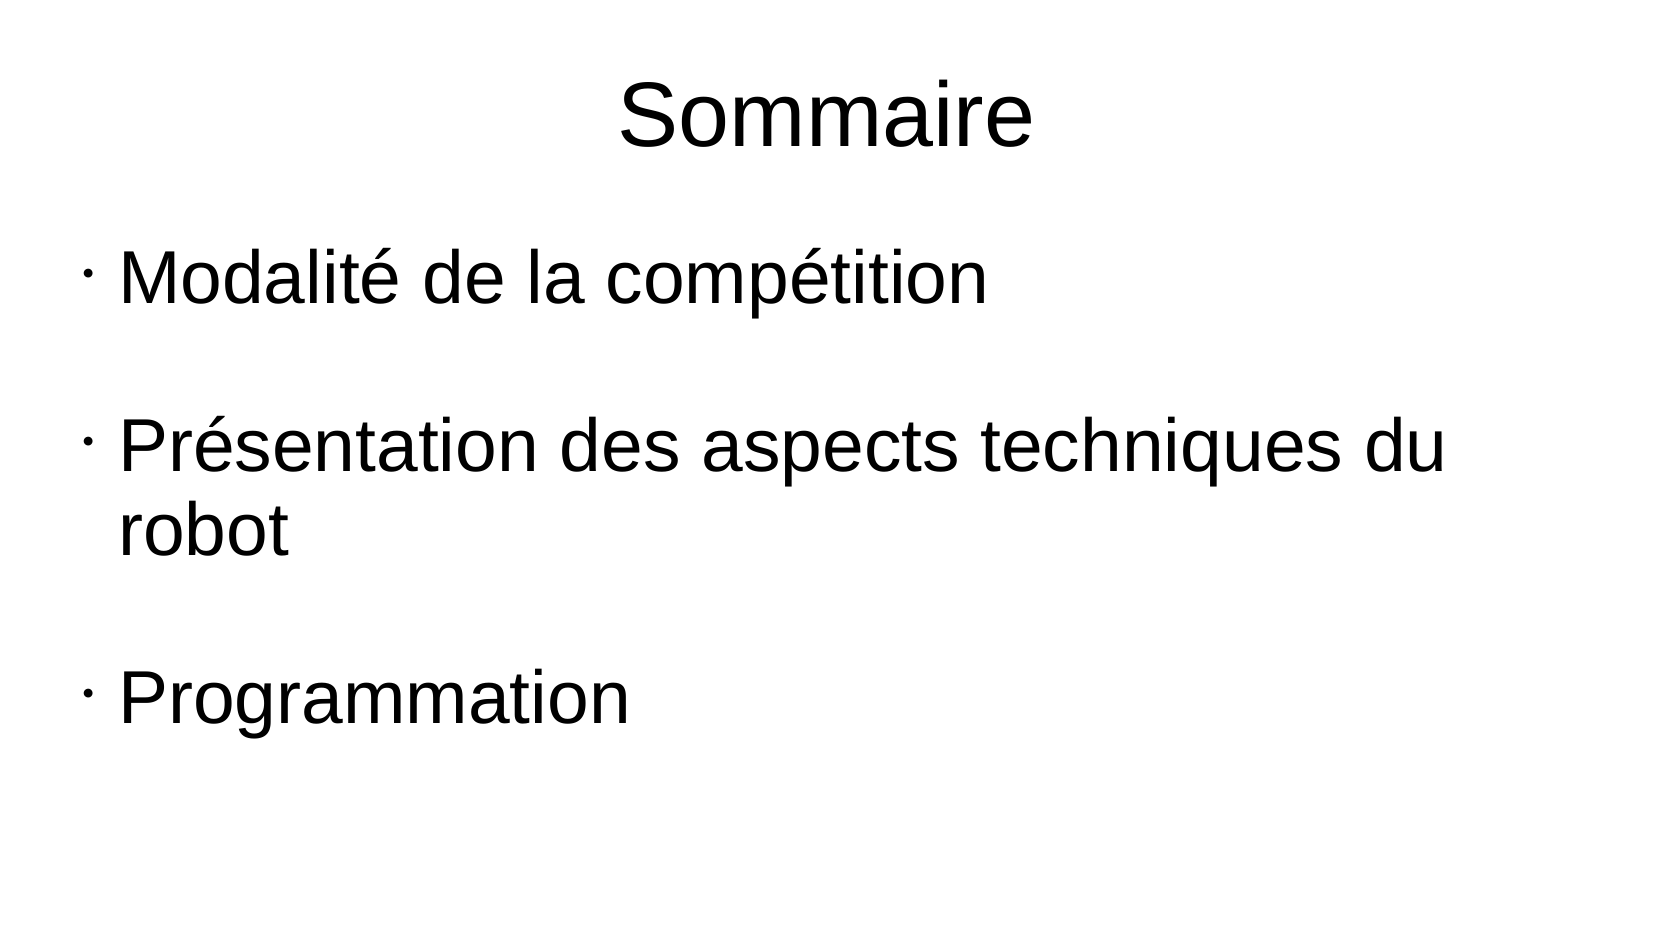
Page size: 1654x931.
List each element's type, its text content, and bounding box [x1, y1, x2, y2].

title Sommaire [82, 37, 1571, 193]
subtitle Modalité de la compétition Présentation des aspects techniques du robot Programmation [82, 217, 1571, 758]
